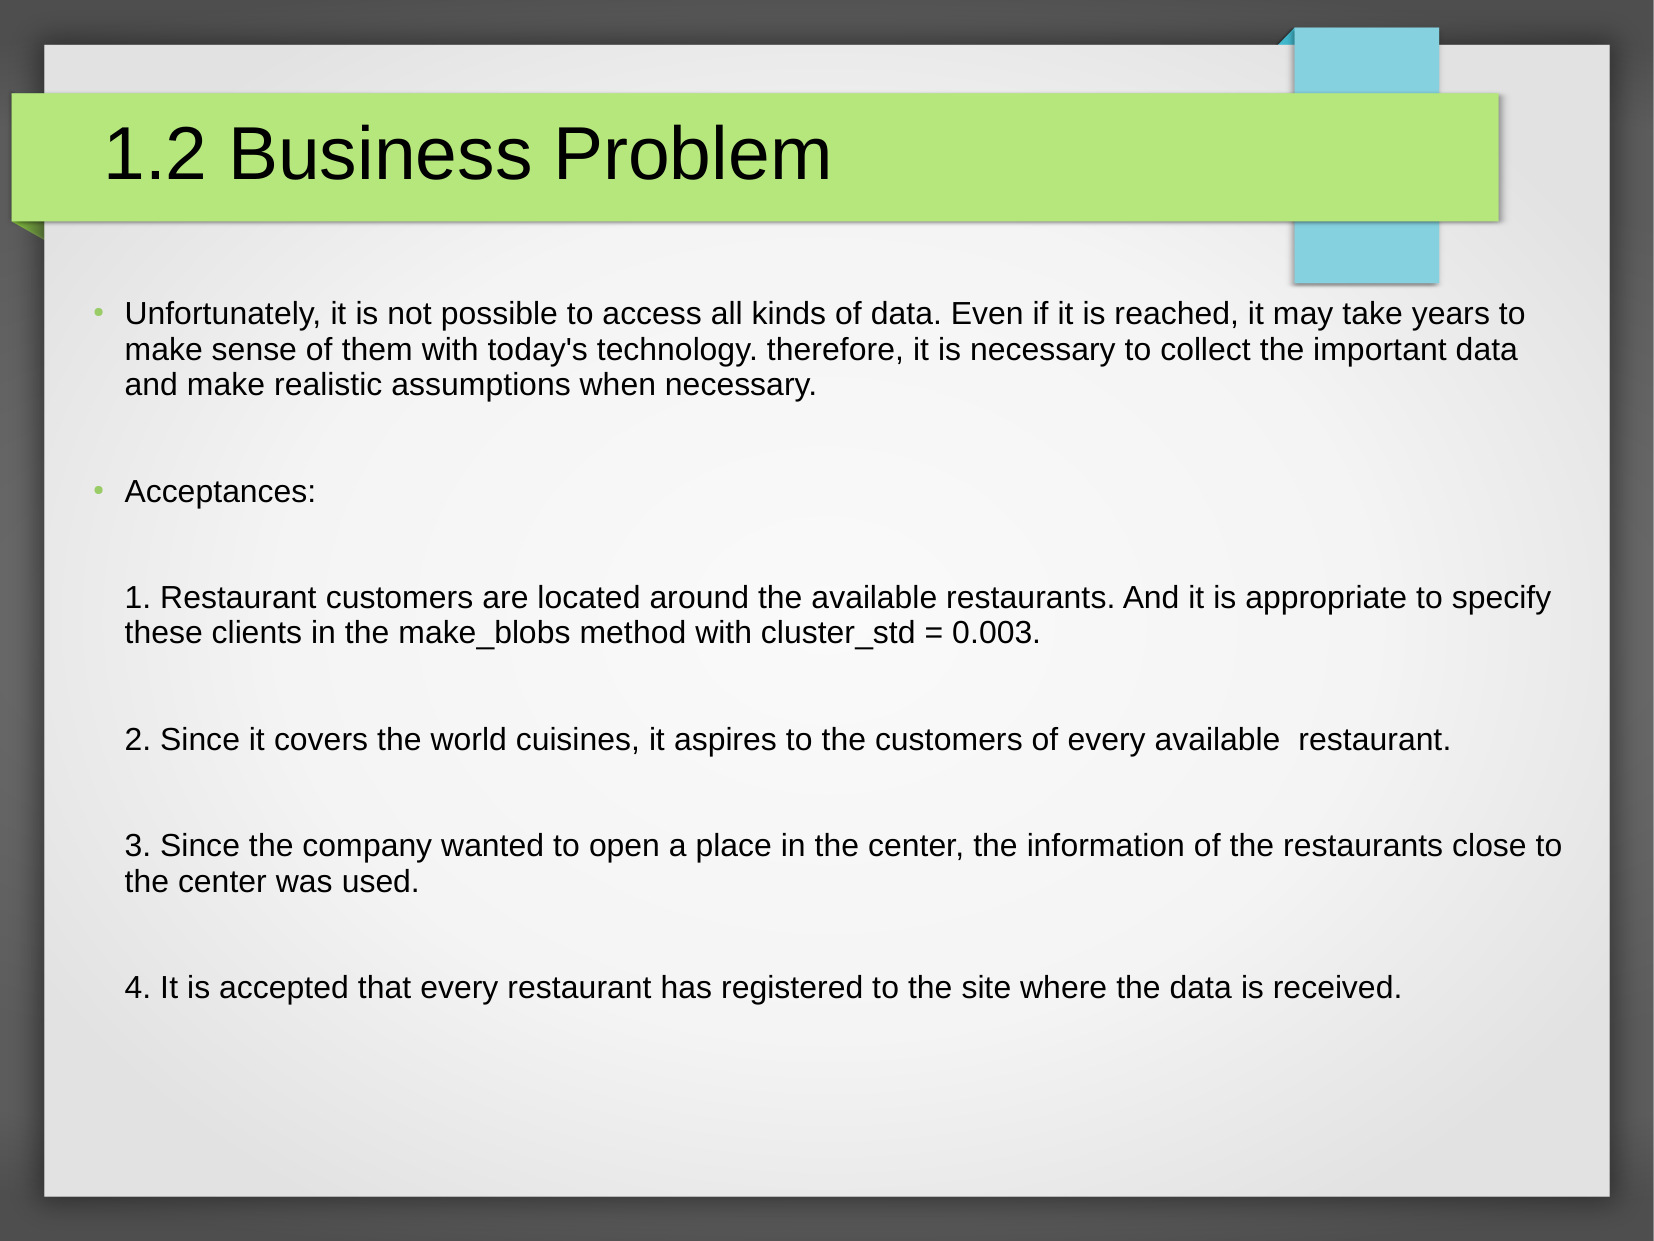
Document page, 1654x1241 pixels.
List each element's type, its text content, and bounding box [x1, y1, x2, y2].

list Unfortunately, it is not possible to access all kinds of data. Even if it is reached, it may take years to make sense of them with today's technology. therefore, it is necessary to collect the important data and make realistic assumptions when necessary. Acceptances: 1. Restaurant customers are located around the available restaurants. And it is appropriate to specify these clients in the make_blobs method with cluster_std = 0.003. 2. Since it covers the world cuisines, it aspires to the customers of every available restaurant. 3. Since the company wanted to open a place in the center, the information of the restaurants close to the center was used. 4. It is accepted that every restaurant has registered to the site where the data is received. [82, 295, 1571, 1015]
title 1.2 Business Problem [82, 94, 1264, 213]
picture [0, 0, 1654, 1241]
